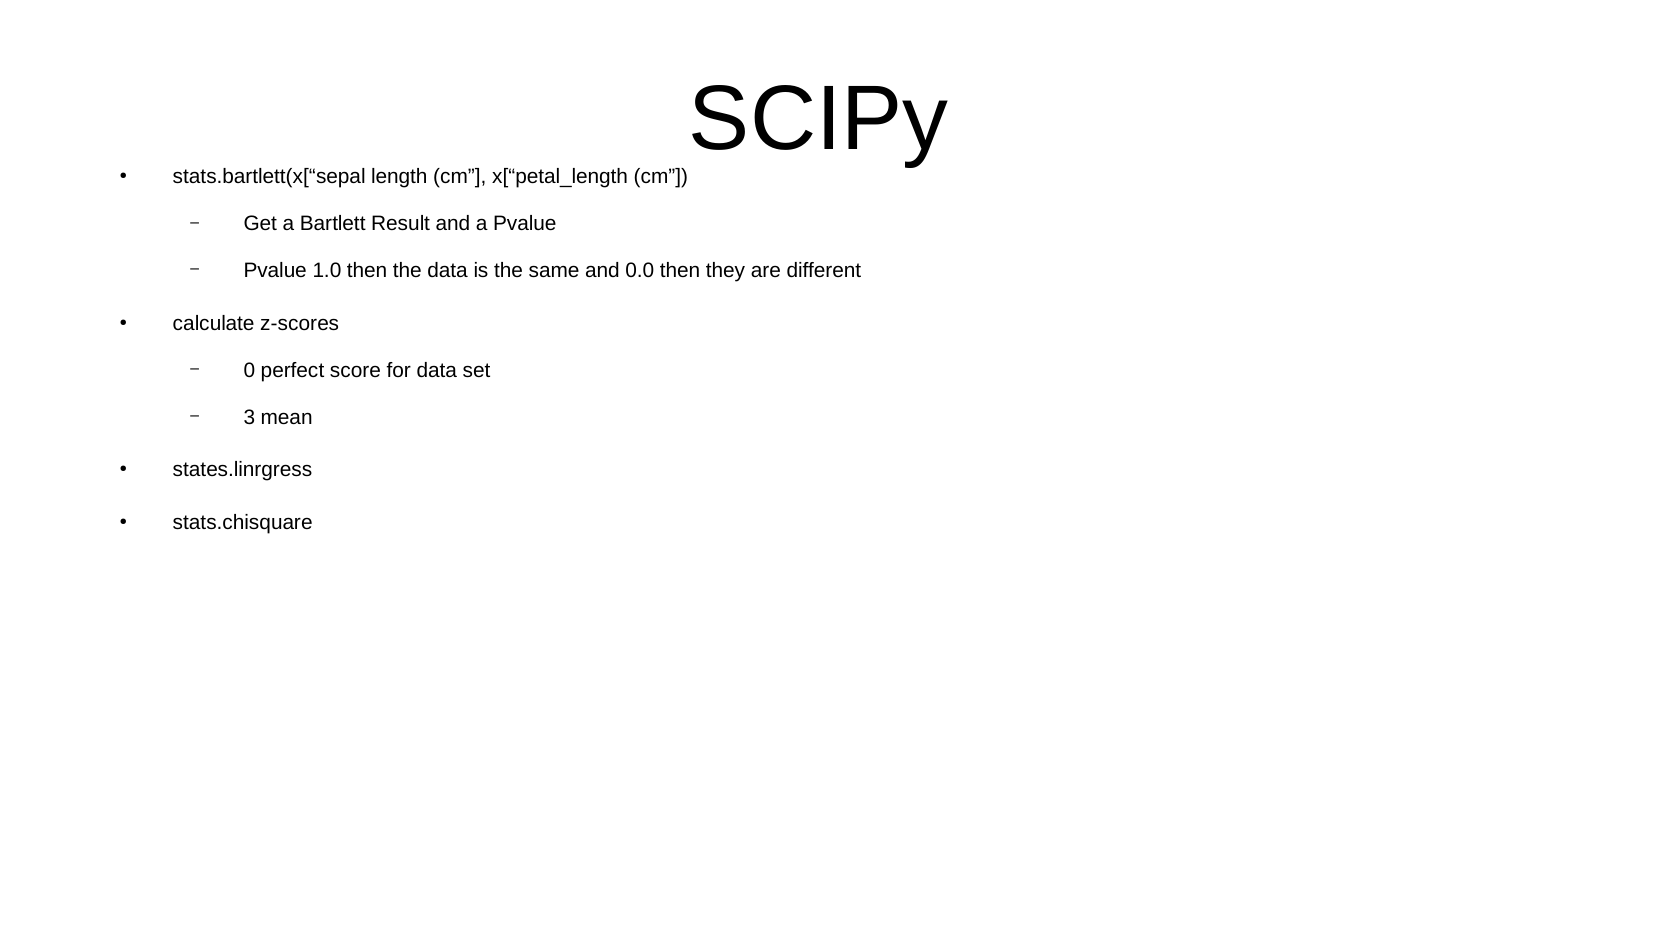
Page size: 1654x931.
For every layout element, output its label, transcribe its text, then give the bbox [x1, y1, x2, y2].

title SCIPy [75, 39, 1564, 196]
list stats.bartlett(x[“sepal length (cm”], x[“petal_length (cm”]) Get a Bartlett Result and a Pvalue Pvalue 1.0 then the data is the same and 0.0 then they are different calculate z-scores 0 perfect score for data set 3 mean states.linrgress stats.chisquare [101, 165, 1636, 916]
